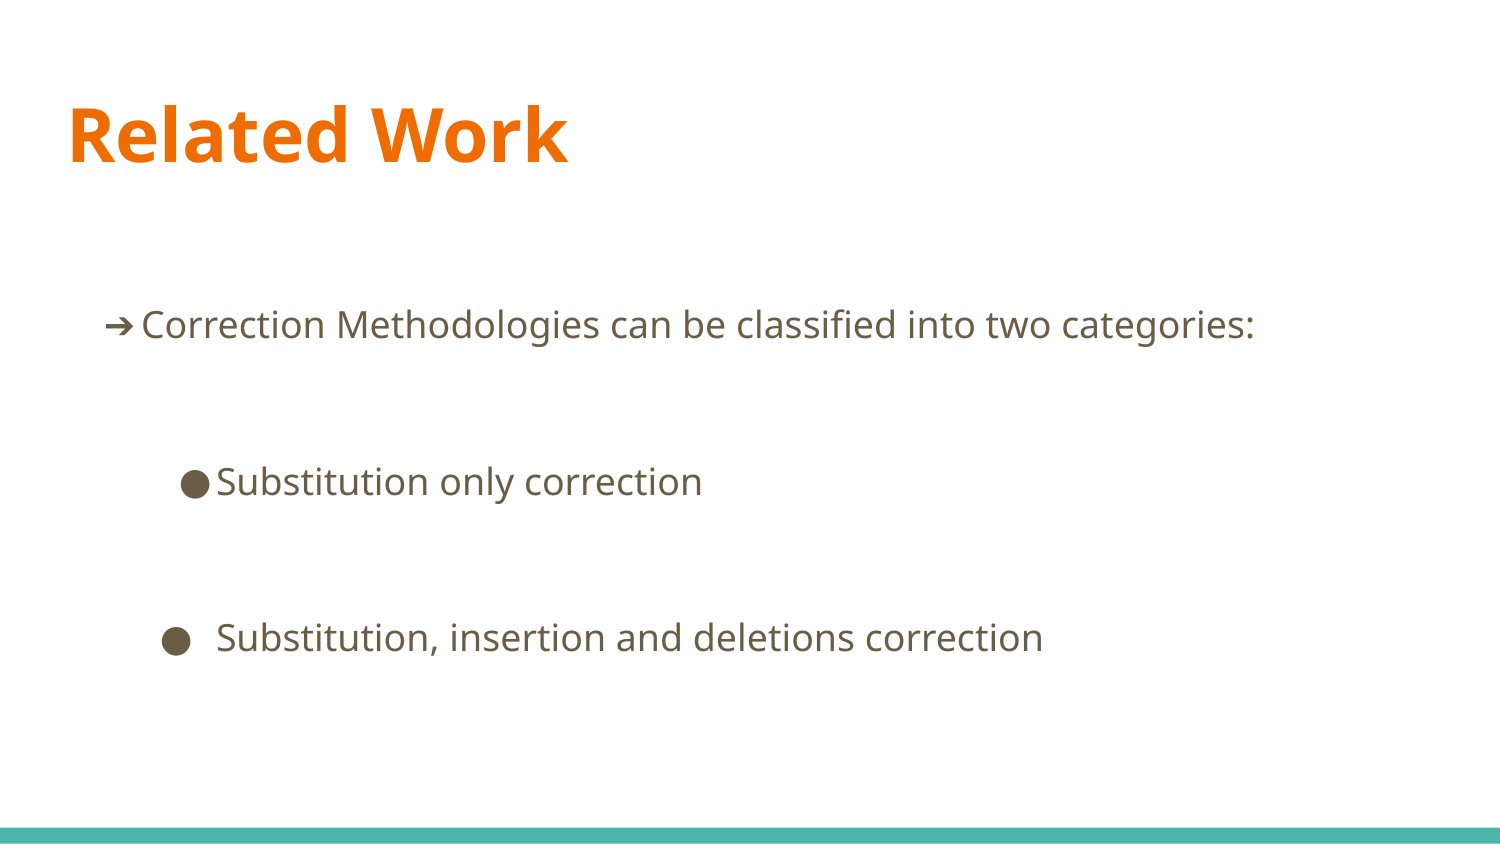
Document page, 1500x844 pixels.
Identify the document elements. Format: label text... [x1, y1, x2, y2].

list Correction Methodologies can be classified into two categories: Substitution only correction Substitution, insertion and deletions correction [51, 207, 1449, 750]
title Related Work [51, 72, 1449, 189]
